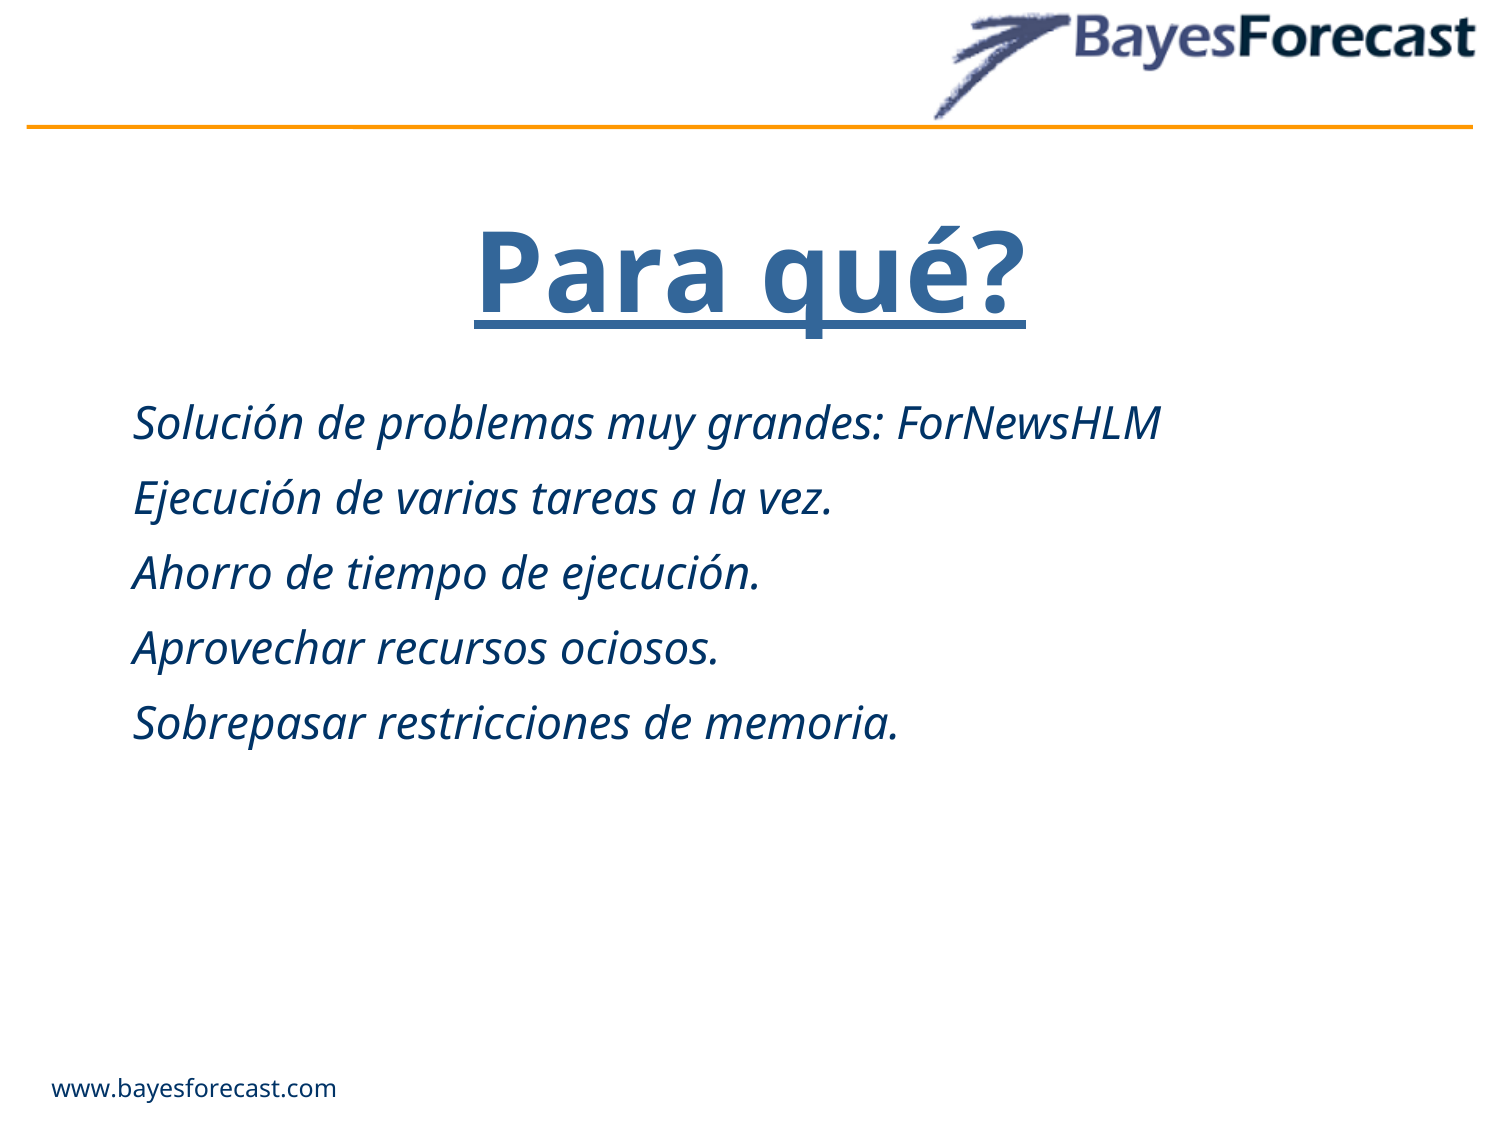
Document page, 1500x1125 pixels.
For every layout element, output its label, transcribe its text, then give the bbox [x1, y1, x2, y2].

text_box Para qué? [0, 184, 1500, 352]
text_box Solución de problemas muy grandes: ForNewsHLM Ejecución de varias tareas a la vez. Ahorro de tiempo de ejecución. Aprovechar recursos ociosos. Sobrepasar restricciones de memoria. [118, 383, 1418, 759]
